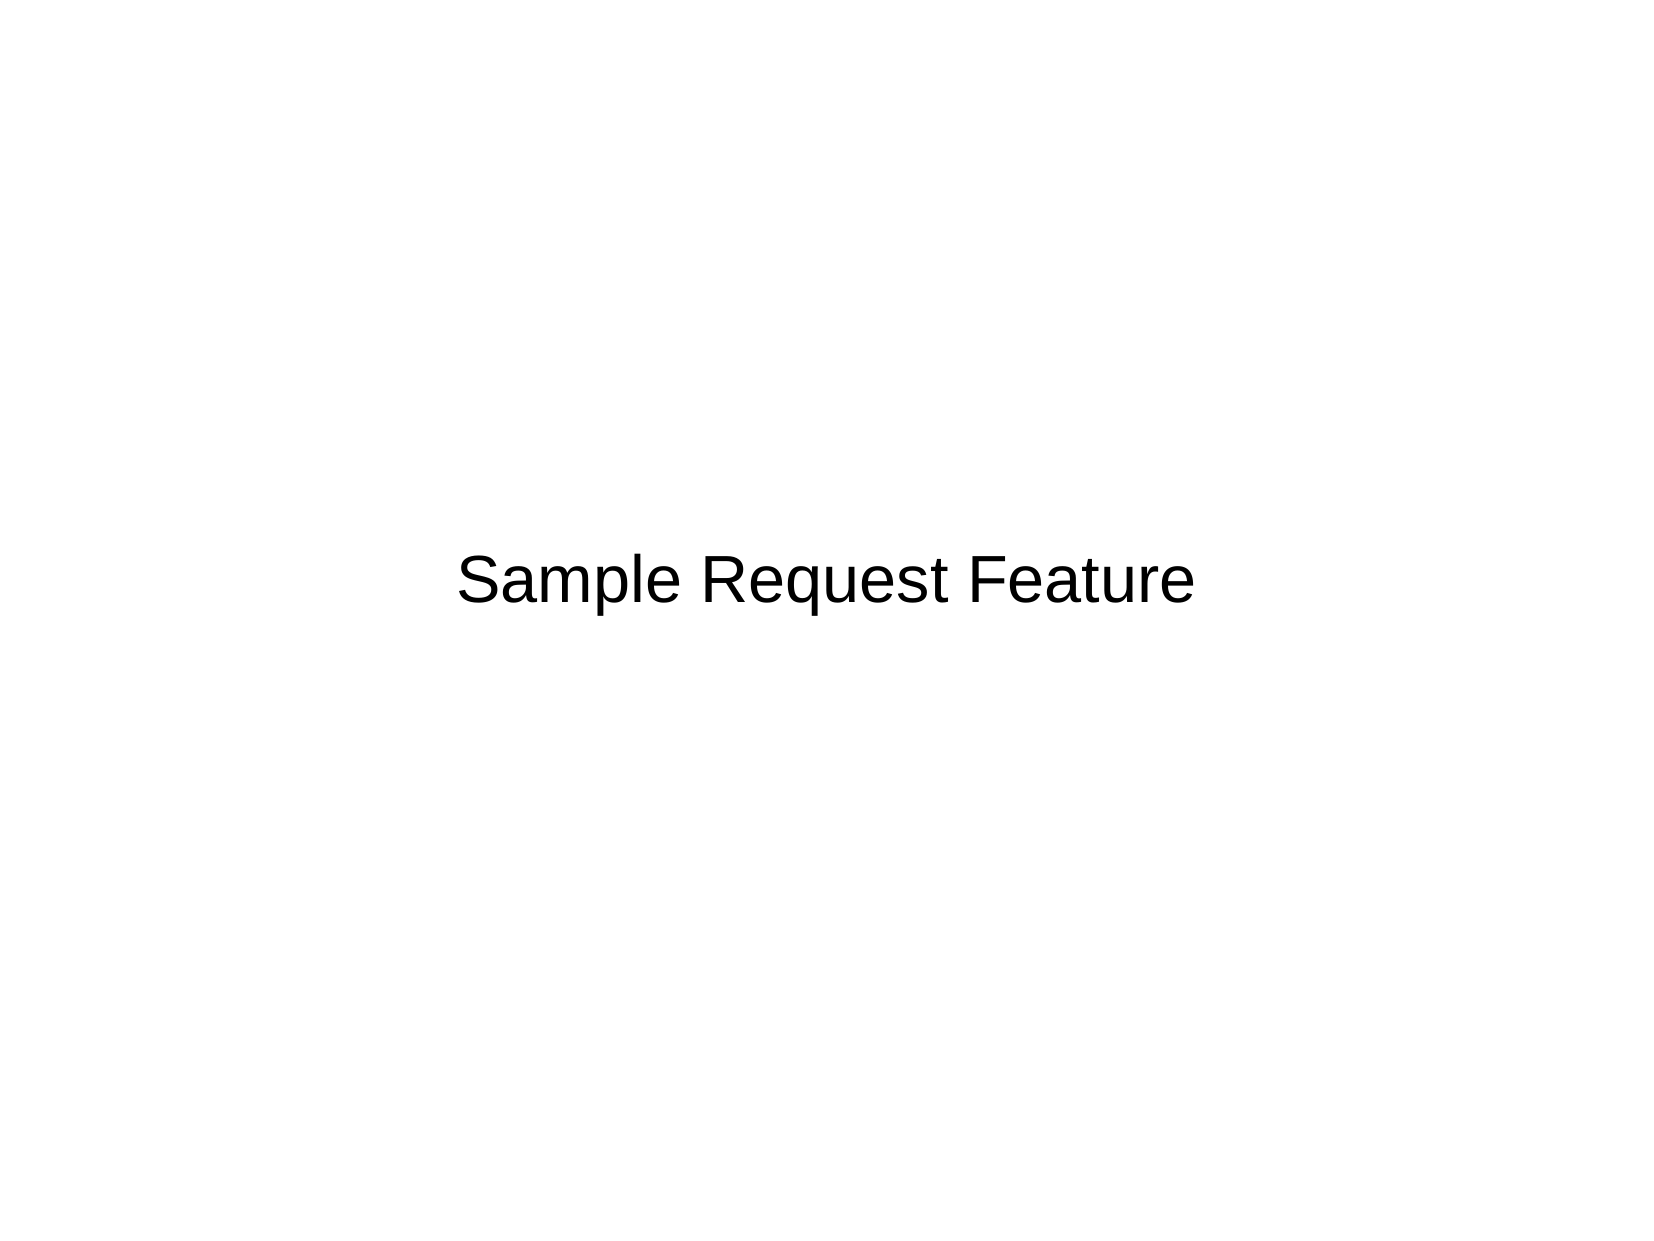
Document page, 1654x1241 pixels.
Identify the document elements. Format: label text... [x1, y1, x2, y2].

subtitle Sample Request Feature [82, 49, 1571, 1109]
